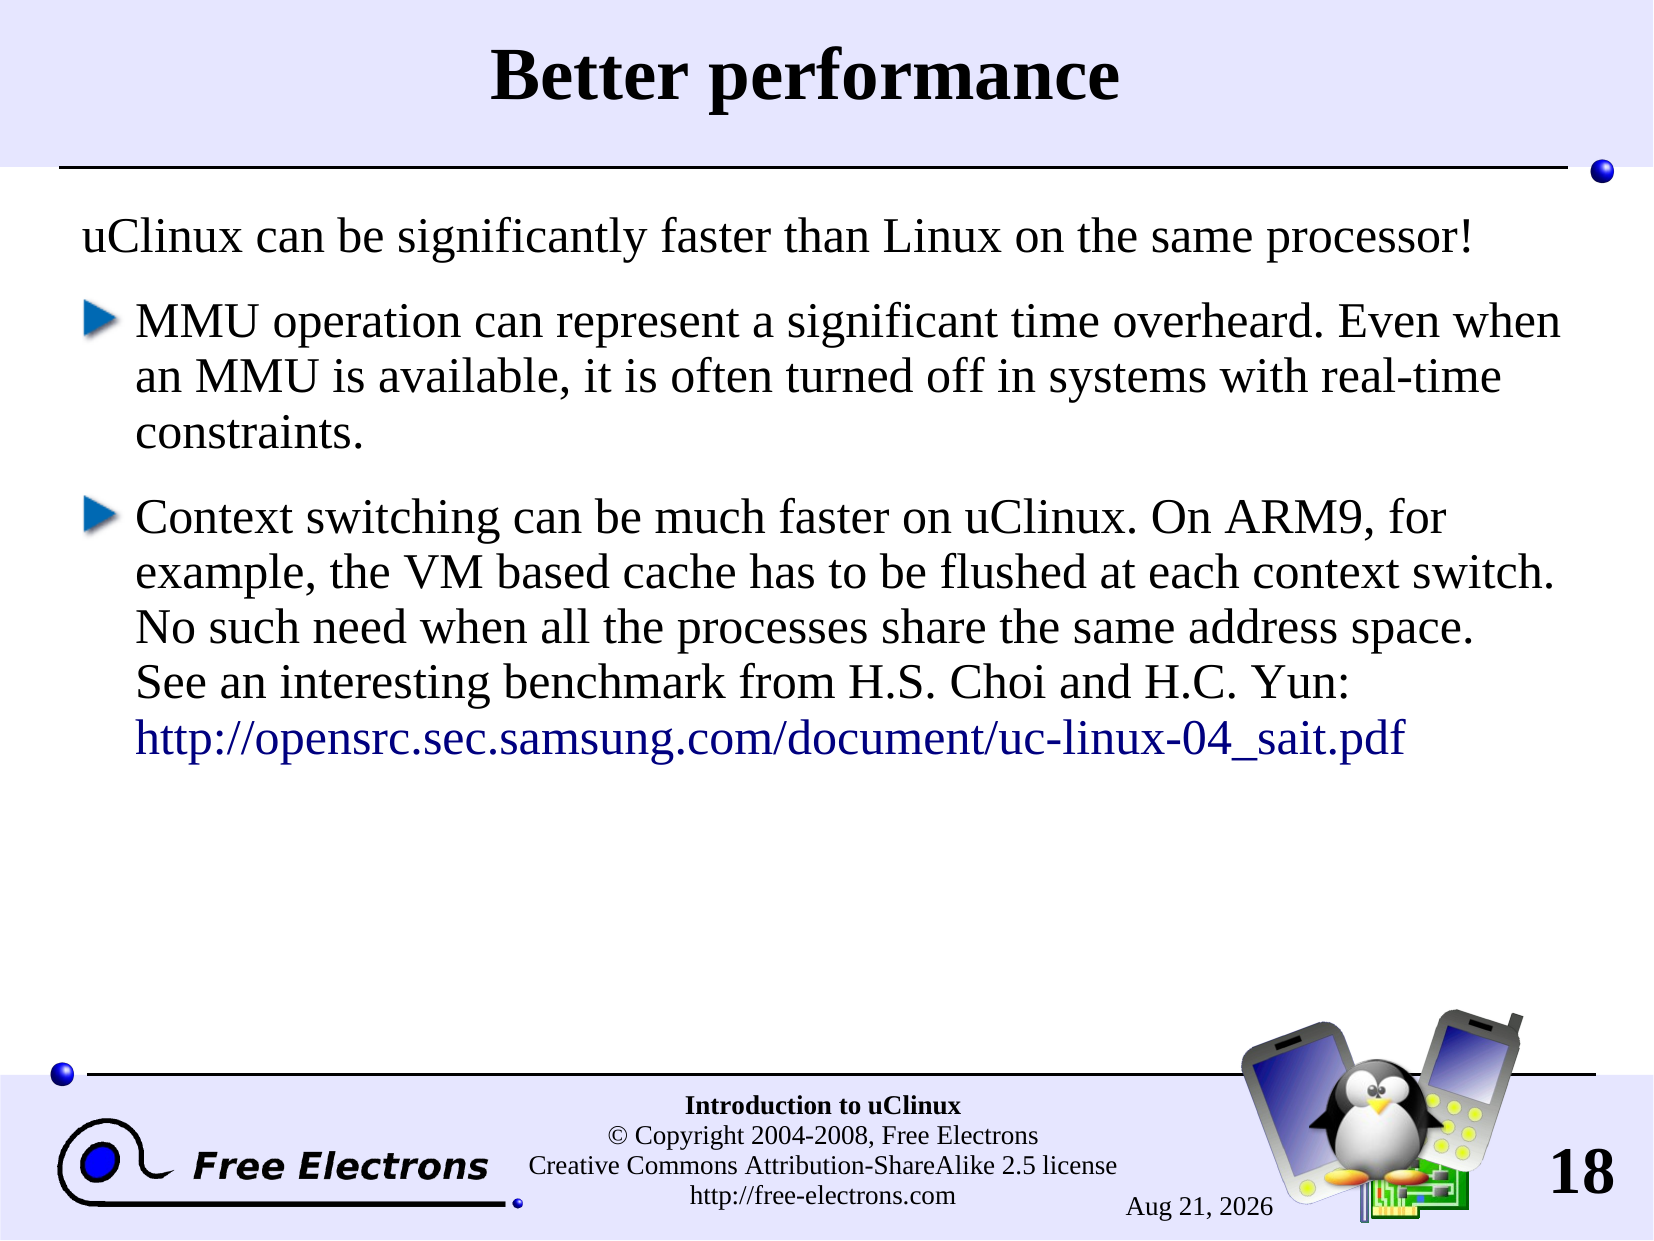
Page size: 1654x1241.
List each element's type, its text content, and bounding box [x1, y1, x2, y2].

title Better performance [60, 25, 1551, 124]
picture [1241, 1093, 1512, 1241]
picture [50, 1107, 527, 1216]
list uClinux can be significantly faster than Linux on the same processor! MMU operation can represent a significant time overheard. Even when an MMU is available, it is often turned off in systems with real-time constraints. Context switching can be much faster on uClinux. On ARM9, for example, the VM based cache has to be flushed at each context switch. No such need when all the processes share the same address space. See an interesting benchmark from H.S. Choi and H.C. Yun: http://opensrc.sec.samsung.com/document/uc-linux-04_sait.pdf [64, 208, 1579, 1093]
